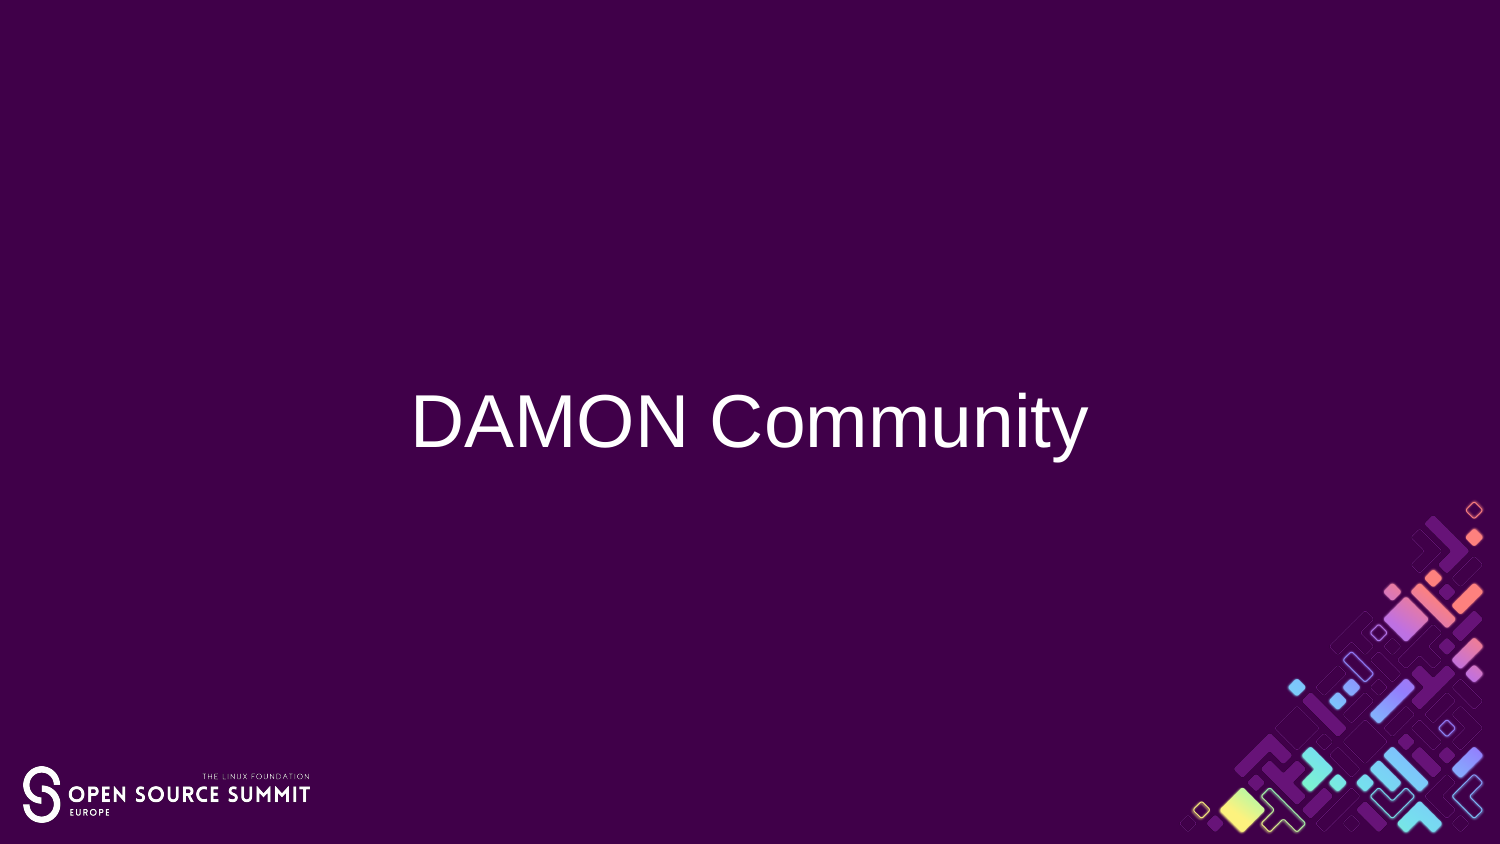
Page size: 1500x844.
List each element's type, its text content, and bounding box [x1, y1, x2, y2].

picture [23, 766, 310, 823]
picture [1169, 489, 1494, 844]
title DAMON Community [51, 352, 1449, 491]
